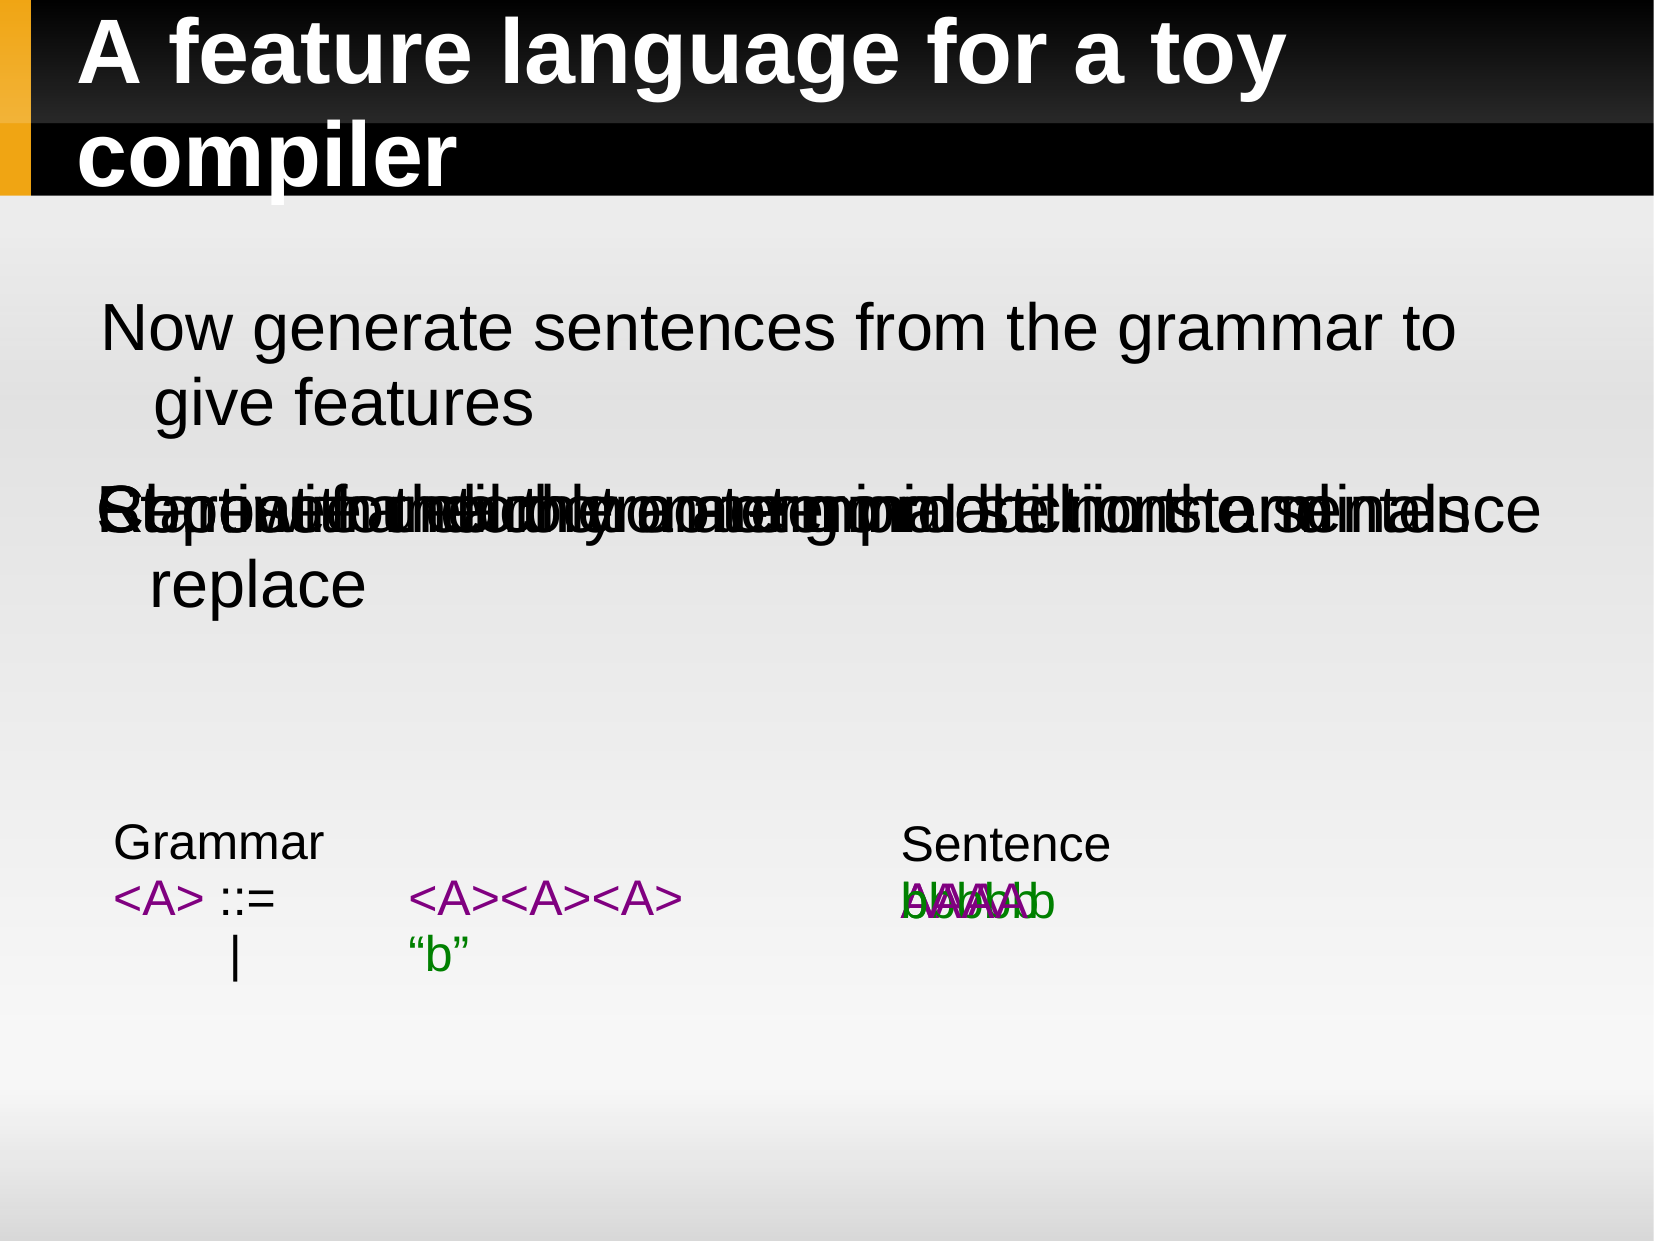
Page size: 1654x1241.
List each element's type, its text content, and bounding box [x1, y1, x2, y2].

list Repeat for each non-terminal still in the sentence [78, 567, 1567, 623]
title A feature language for a toy compiler [76, 0, 1565, 208]
text_box Sentence [885, 809, 1615, 866]
picture [0, 0, 1654, 1241]
text_box bAAAb [885, 866, 1615, 937]
list Now generate sentences from the grammar to give features [82, 290, 1571, 440]
list Continue until there are no more non-terminals [78, 472, 1567, 567]
text_box Grammar <A> ::= <A><A><A> | “b” [98, 807, 713, 990]
